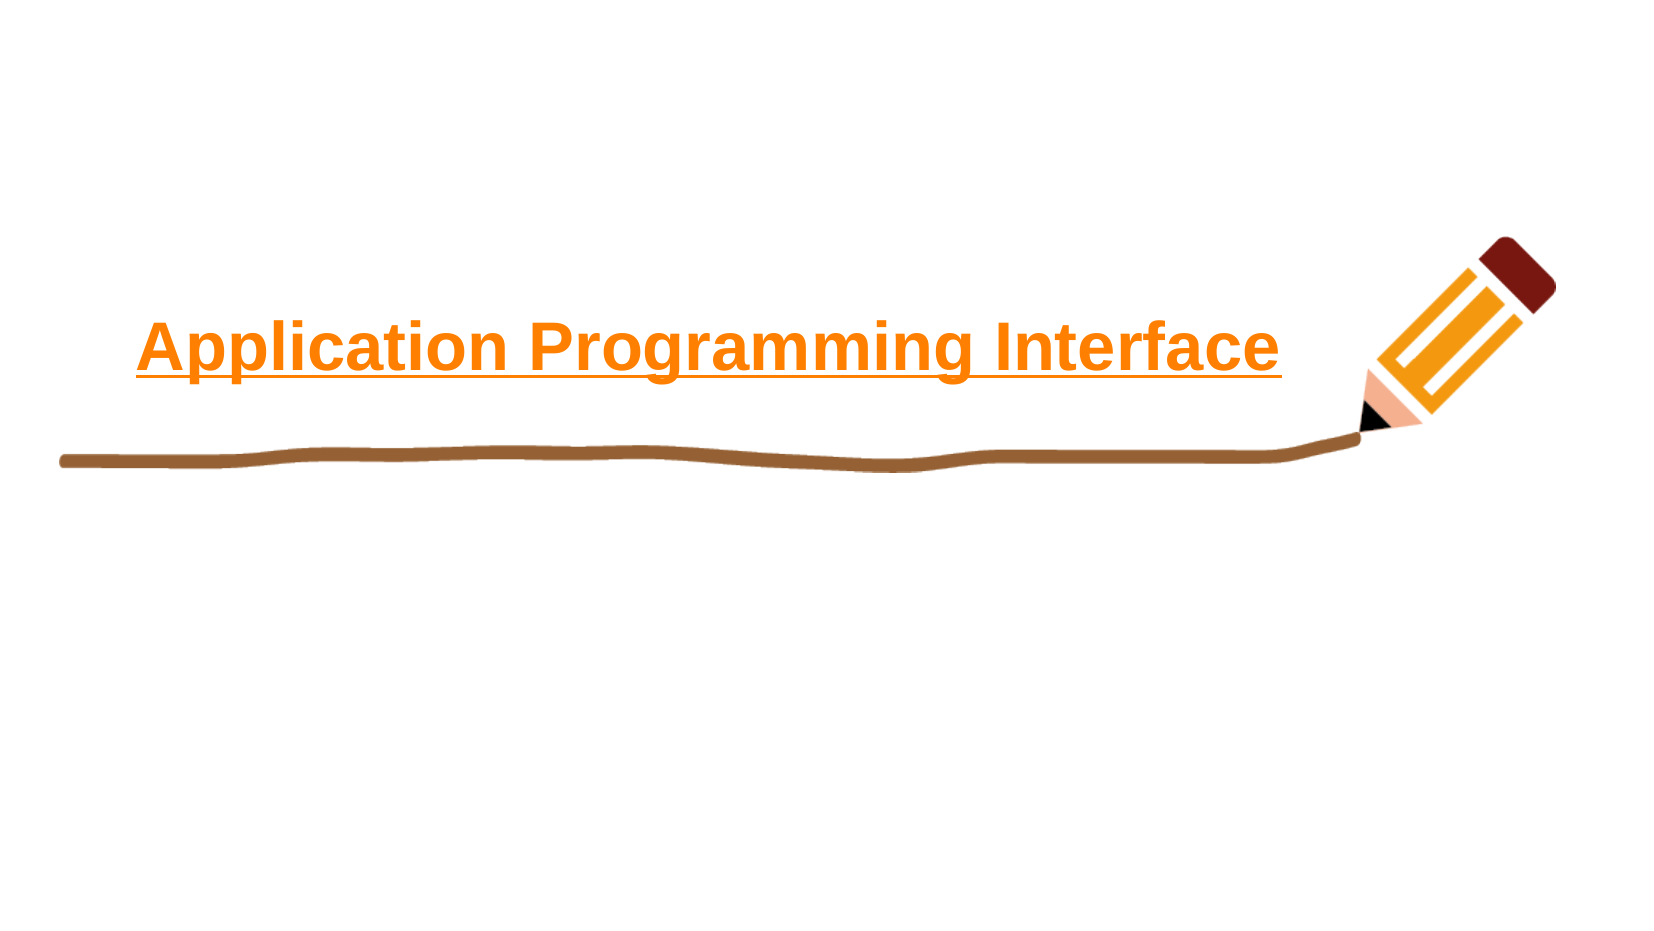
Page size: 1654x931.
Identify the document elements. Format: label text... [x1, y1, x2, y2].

picture [59, 236, 1556, 473]
title Application Programming Interface [88, 265, 1329, 429]
